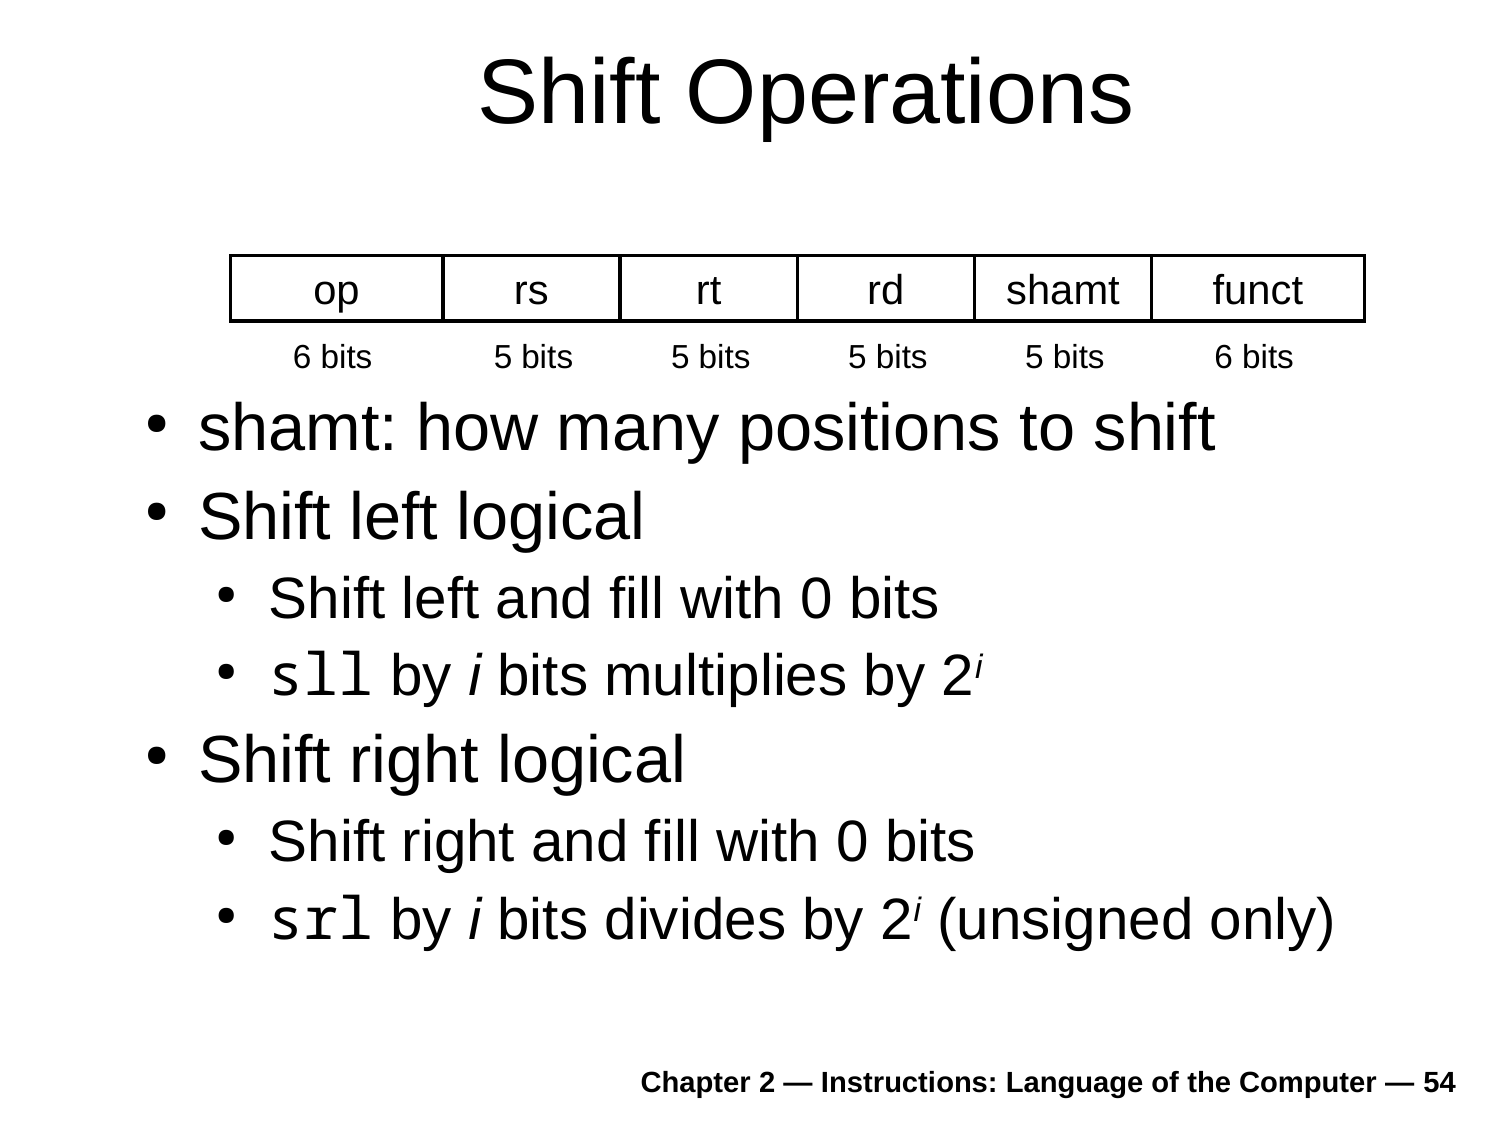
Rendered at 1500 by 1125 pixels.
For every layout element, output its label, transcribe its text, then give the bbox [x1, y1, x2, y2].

text_box op [230, 255, 442, 321]
text_box 5 bits [1010, 327, 1120, 383]
text_box 6 bits [278, 327, 388, 383]
text_box 5 bits [656, 327, 766, 383]
text_box rd [797, 255, 974, 321]
text_box rs [442, 255, 619, 321]
list shamt: how many positions to shift Shift left logical Shift left and fill with 0 bits sll by i bits multiplies by 2i Shift right logical Shift right and fill with 0 bits srl by i bits divides by 2i (unsigned only) [112, 385, 1469, 1024]
text_box funct [1151, 255, 1365, 321]
text_box Chapter 2 — Instructions: Language of the Computer — <number> [277, 1046, 1471, 1106]
text_box rt [619, 255, 797, 321]
text_box 5 bits [478, 327, 589, 383]
text_box 6 bits [1199, 327, 1309, 383]
text_box 5 bits [833, 327, 943, 383]
title Shift Operations [112, 23, 1468, 149]
text_box shamt [974, 255, 1151, 321]
